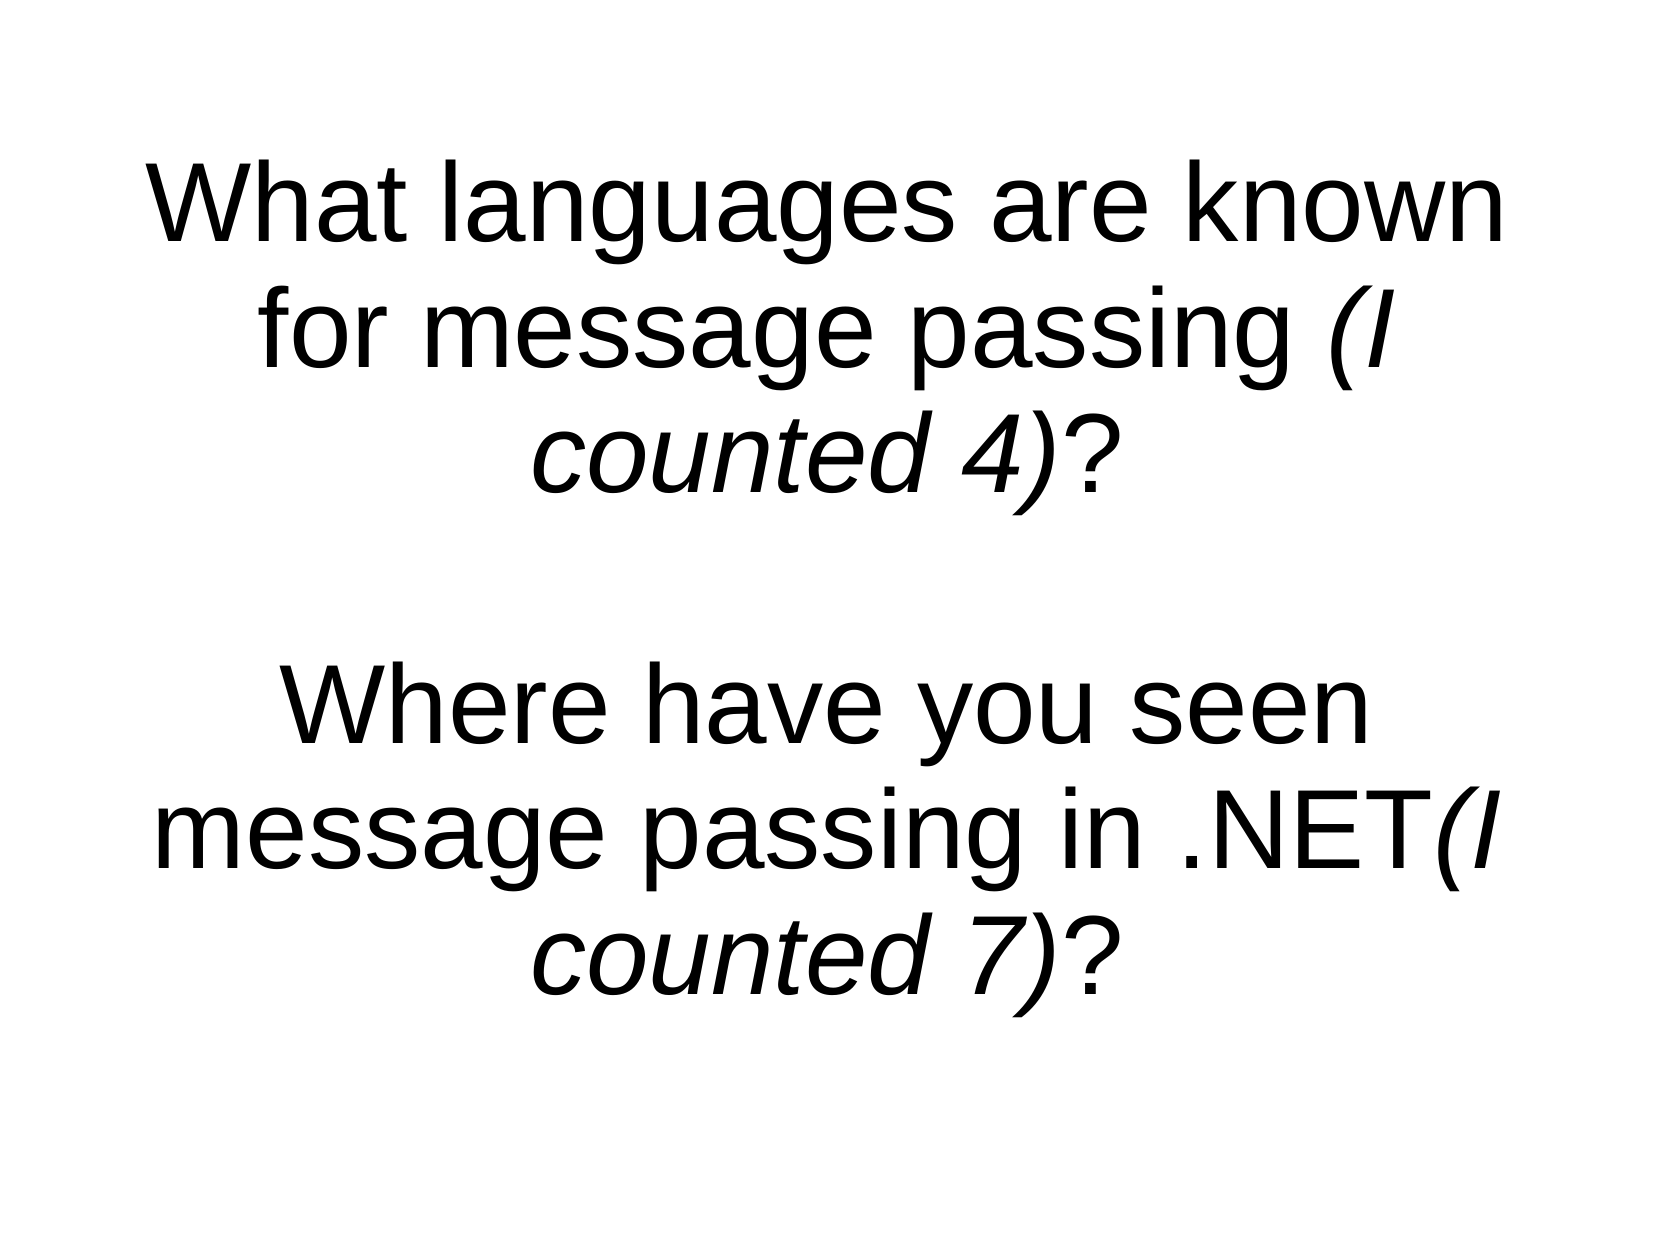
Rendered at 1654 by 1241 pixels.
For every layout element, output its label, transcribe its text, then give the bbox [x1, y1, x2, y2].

subtitle What languages are known for message passing (I counted 4)? Where have you seen message passing in .NET(I counted 7)? [82, 49, 1571, 1109]
